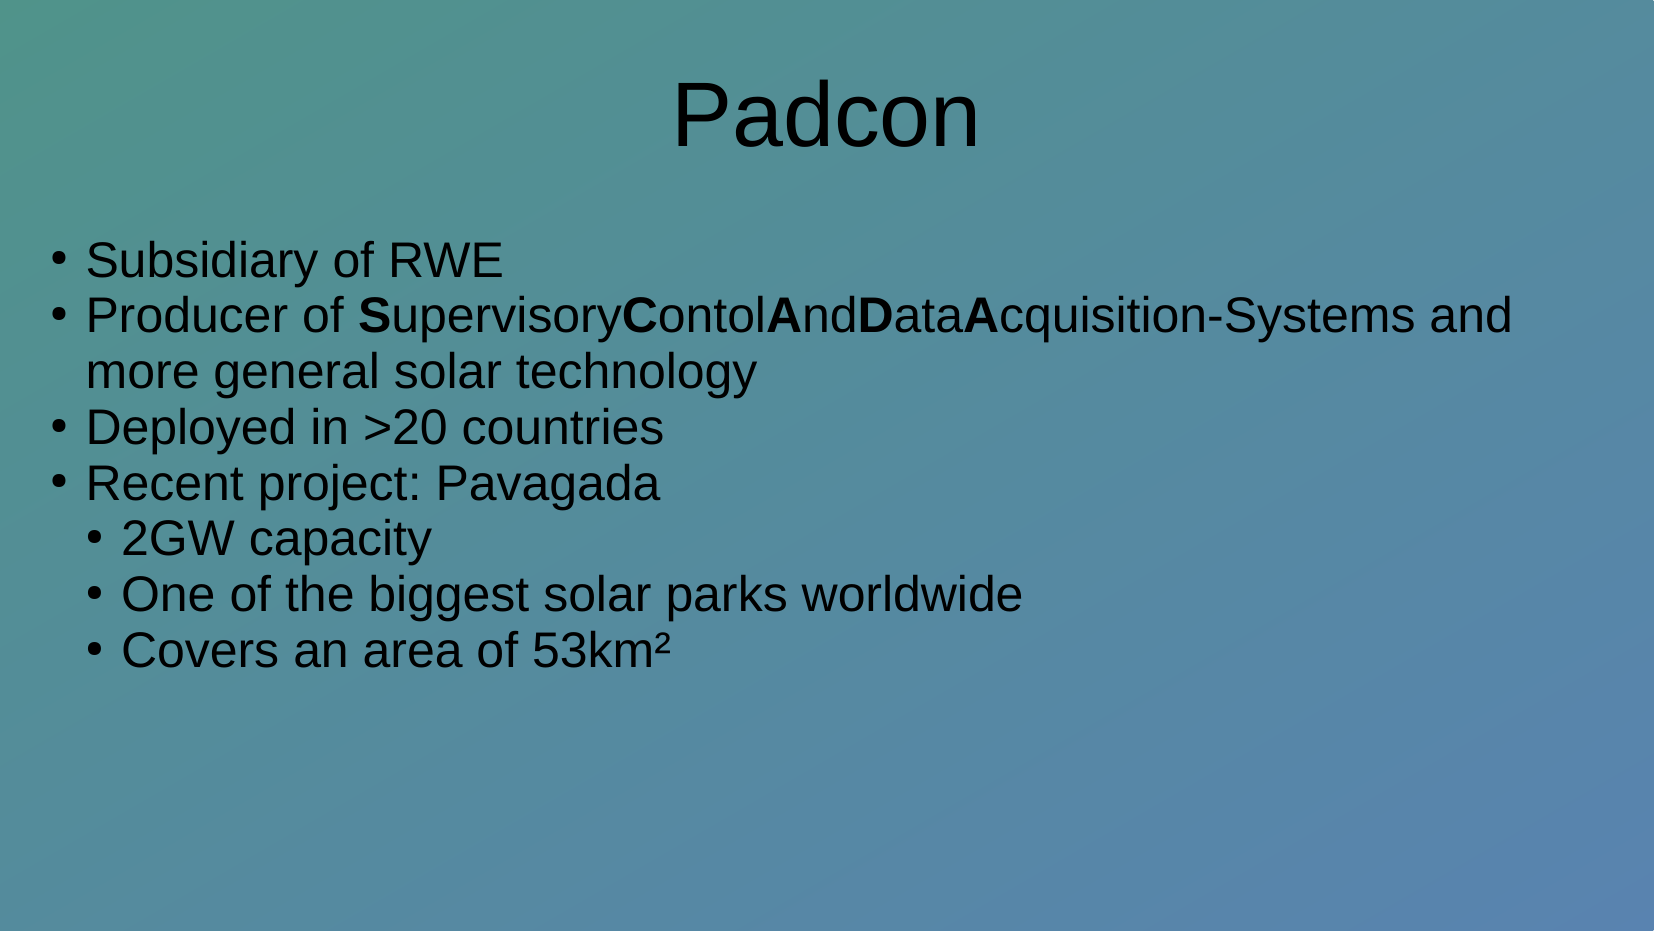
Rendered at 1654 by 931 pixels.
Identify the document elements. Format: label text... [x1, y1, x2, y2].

title Padcon [82, 37, 1571, 193]
text_box Subsidiary of RWE Producer of SupervisoryContolAndDataAcquisition-Systems and more general solar technology Deployed in >20 countries Recent project: Pavagada 2GW capacity One of the biggest solar parks worldwide Covers an area of 53km² [35, 224, 1548, 686]
